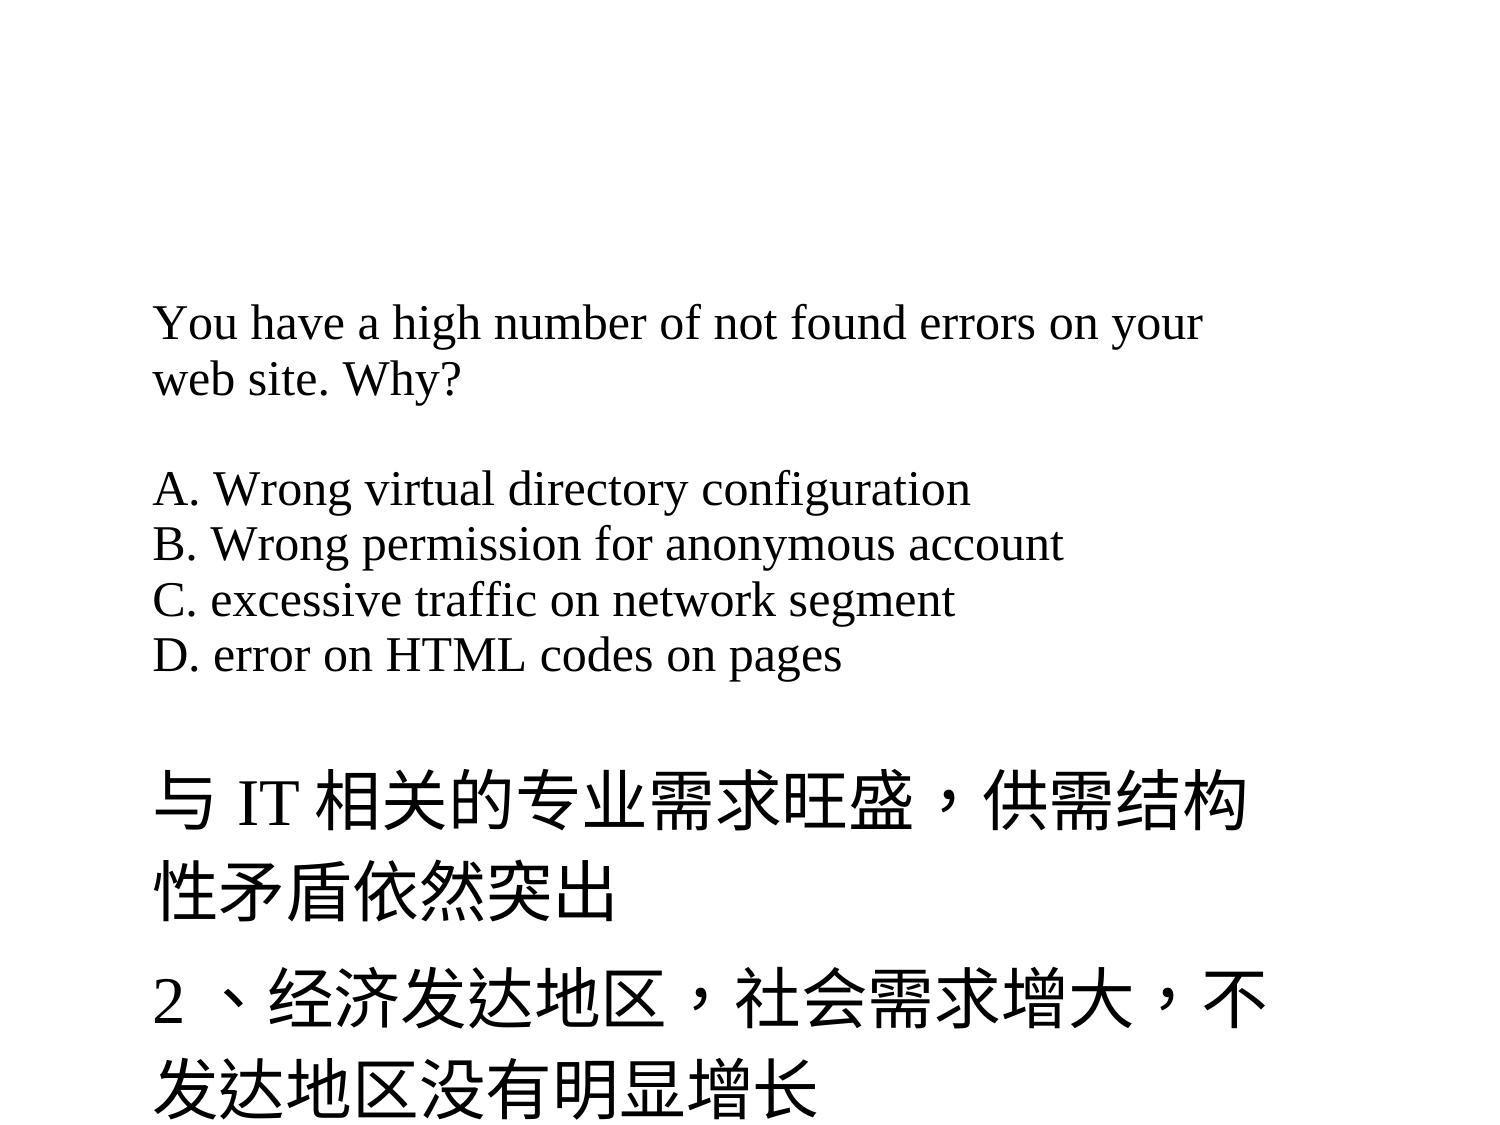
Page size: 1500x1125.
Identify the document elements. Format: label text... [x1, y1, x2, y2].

text_box You have a high number of not found errors on your web site. Why? A. Wrong virtual directory configuration B. Wrong permission for anonymous account C. excessive traffic on network segment D. error on HTML codes on pages 与IT相关的专业需求旺盛，供需结构性矛盾依然突出 2、经济发达地区，社会需求增大，不发达地区没有明显增长 3、各省市加大了人才引进力度，限制性政策逐步取消或放宽 4、用人单位主体发生结构性变化 [137, 287, 1288, 1125]
